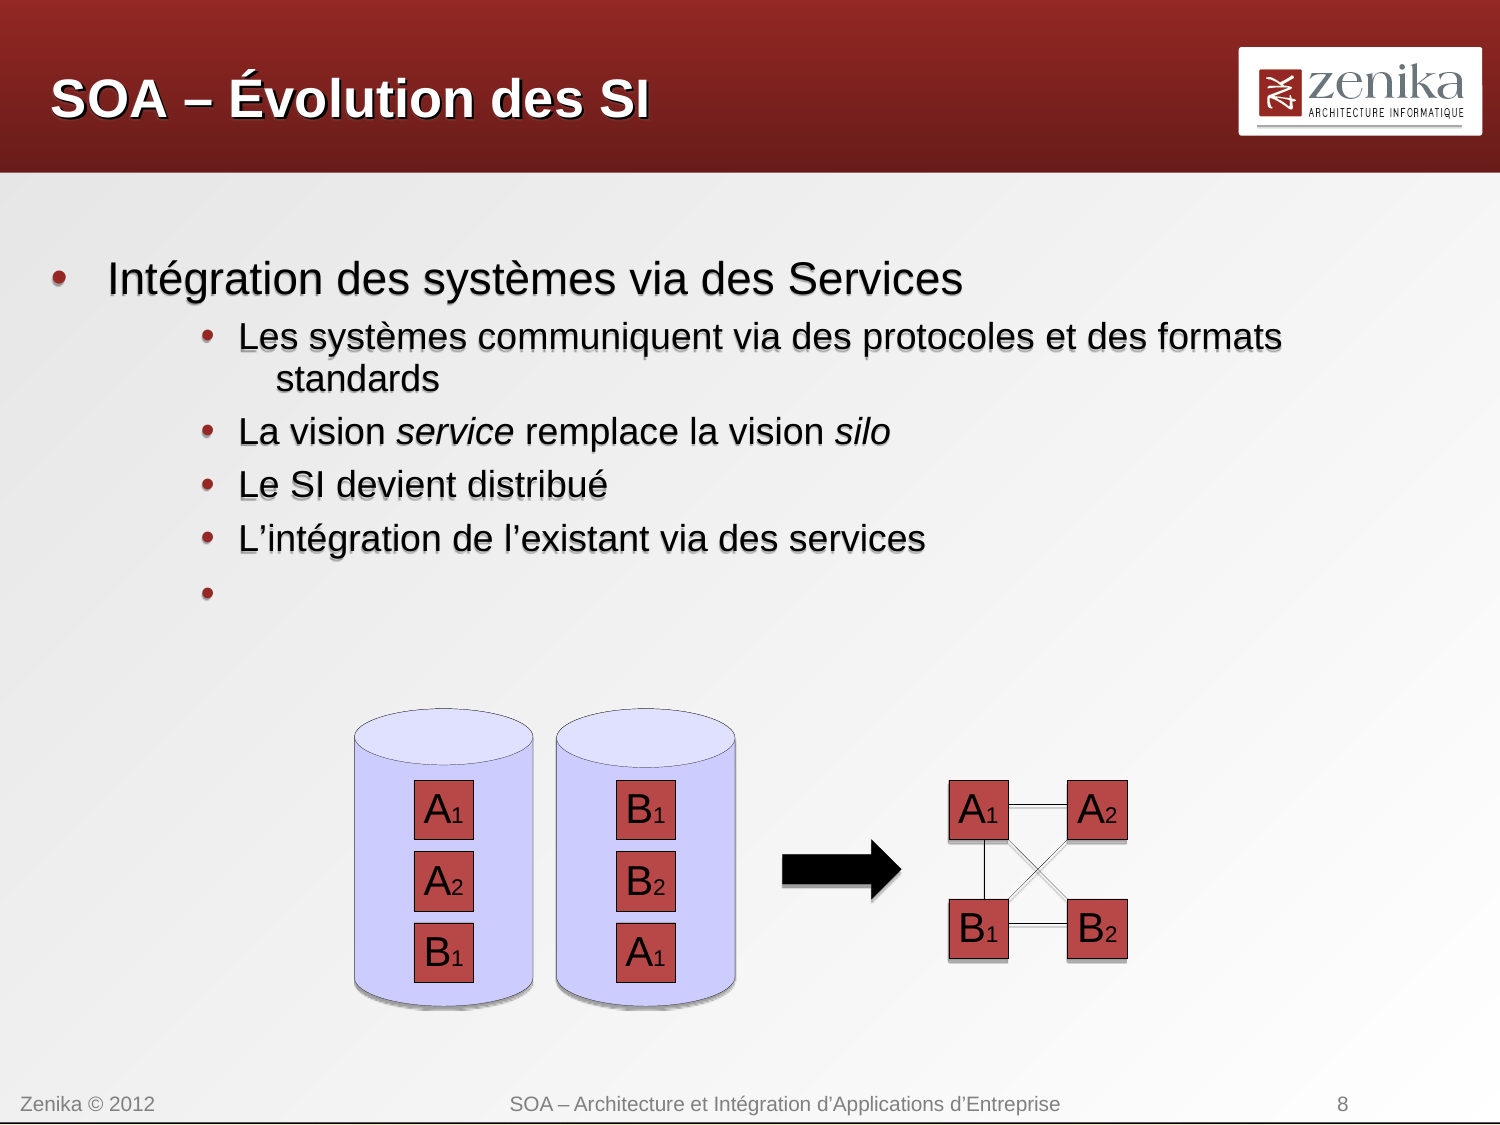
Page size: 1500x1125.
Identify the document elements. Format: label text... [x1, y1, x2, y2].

title SOA – Évolution des SI [50, 22, 1206, 172]
subtitle Intégration des systèmes via des Services Les systèmes communiquent via des protocoles et des formats standards La vision service remplace la vision silo Le SI devient distribué L’intégration de l’existant via des services [50, 249, 1435, 1064]
picture [354, 708, 1129, 1007]
